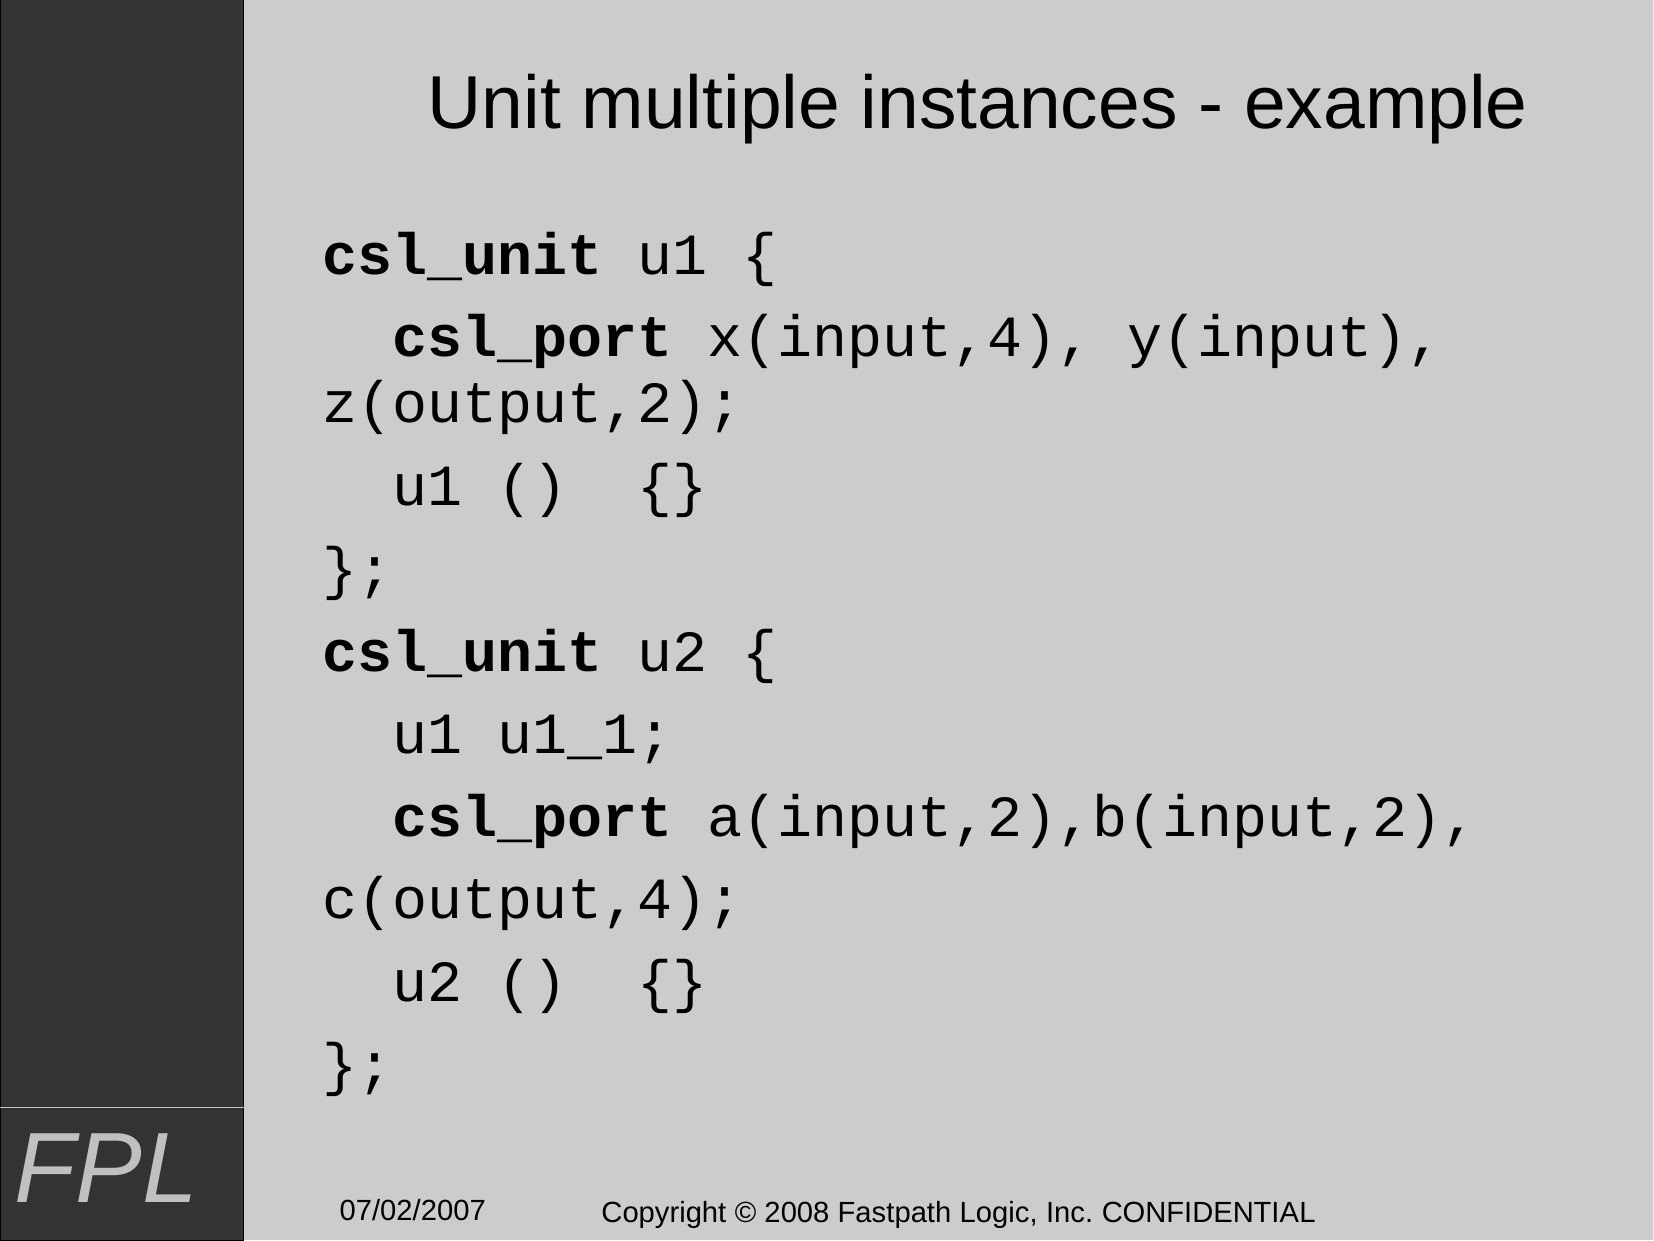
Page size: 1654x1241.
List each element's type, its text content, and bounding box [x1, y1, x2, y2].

title Unit multiple instances - example [427, 57, 1530, 148]
subtitle csl_unit u1 { csl_port x(input,4), y(input), z(output,2); u1 () {} }; csl_unit u2 { u1 u1_1; csl_port a(input,2),b(input,2), c(output,4); u2 () {} }; [322, 178, 1635, 1149]
